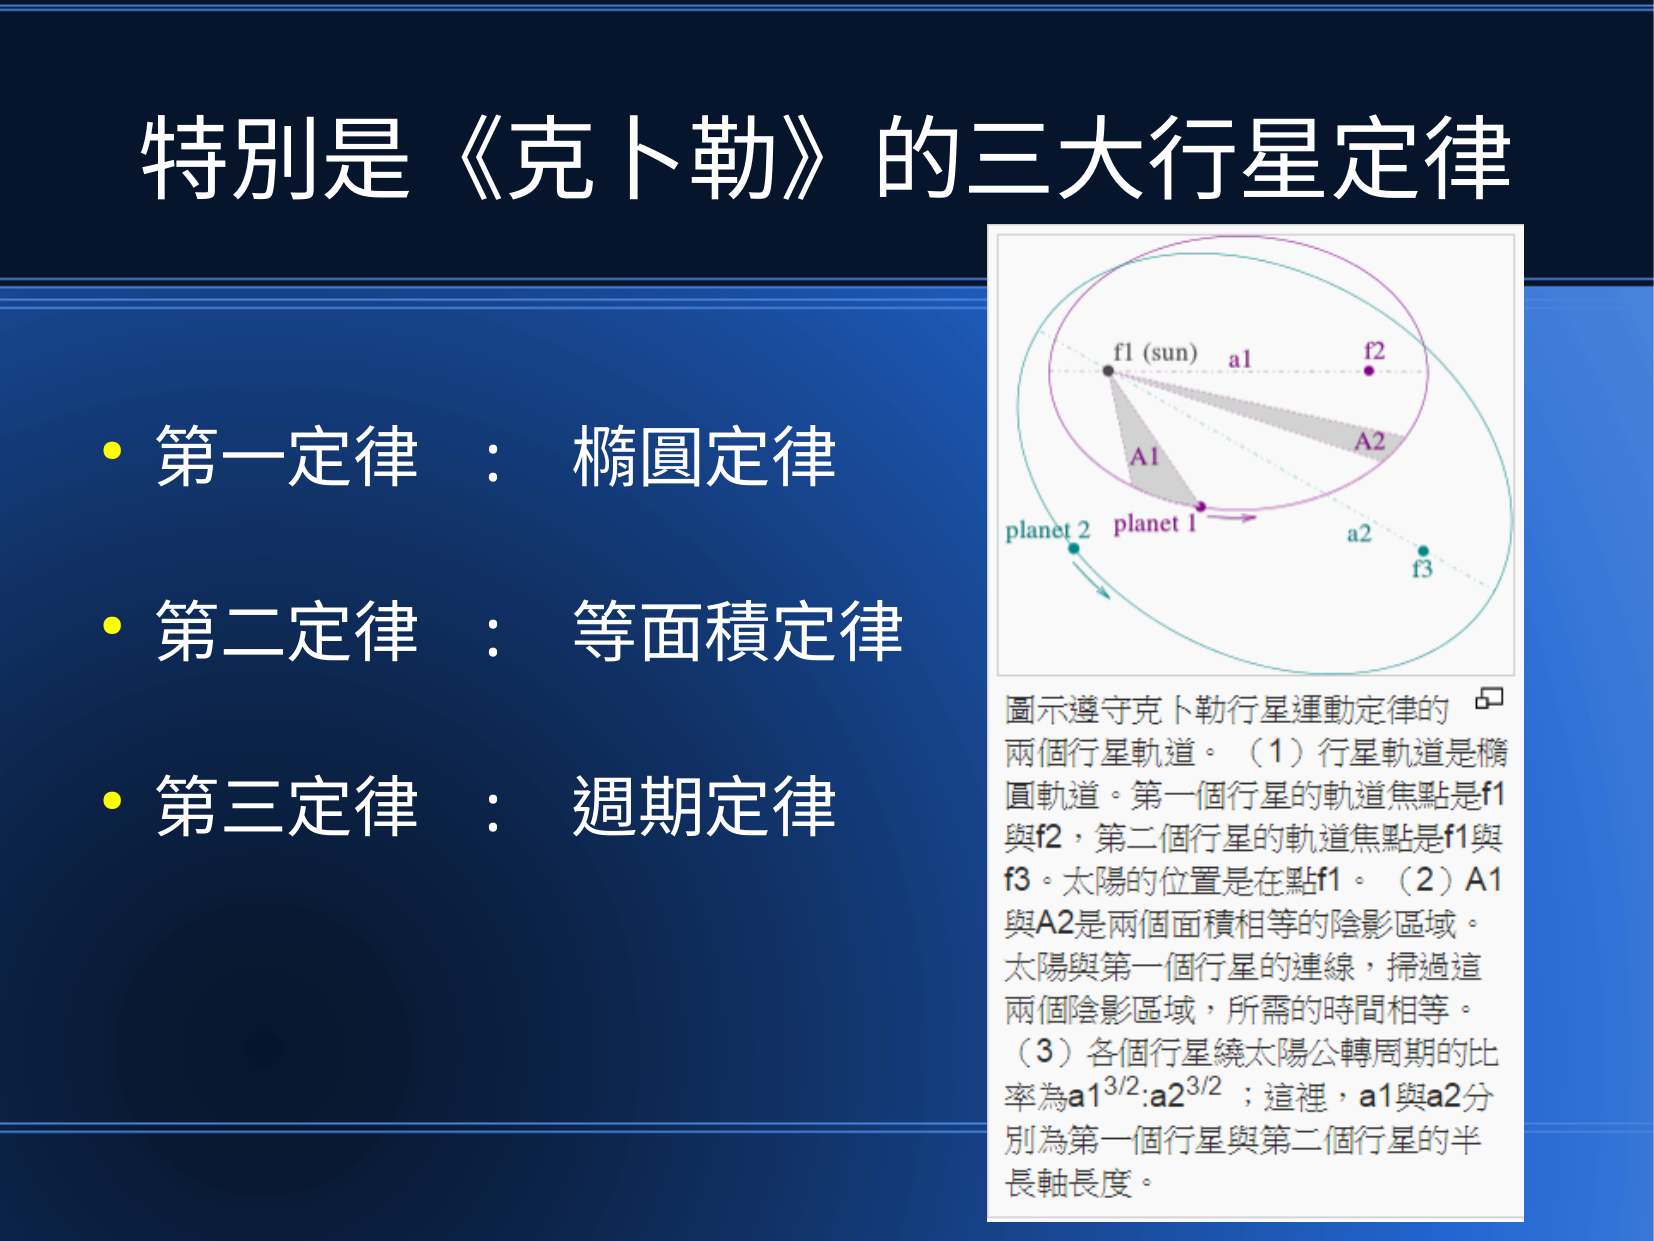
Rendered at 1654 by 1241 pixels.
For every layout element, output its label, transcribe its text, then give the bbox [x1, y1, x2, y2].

picture [0, 0, 1654, 1241]
list 第一定律 : 橢圓定律 第二定律 : 等面積定律 第三定律 : 週期定律 [82, 355, 1571, 1241]
title 特別是《克卜勒》的三大行星定律 [82, 49, 1571, 257]
